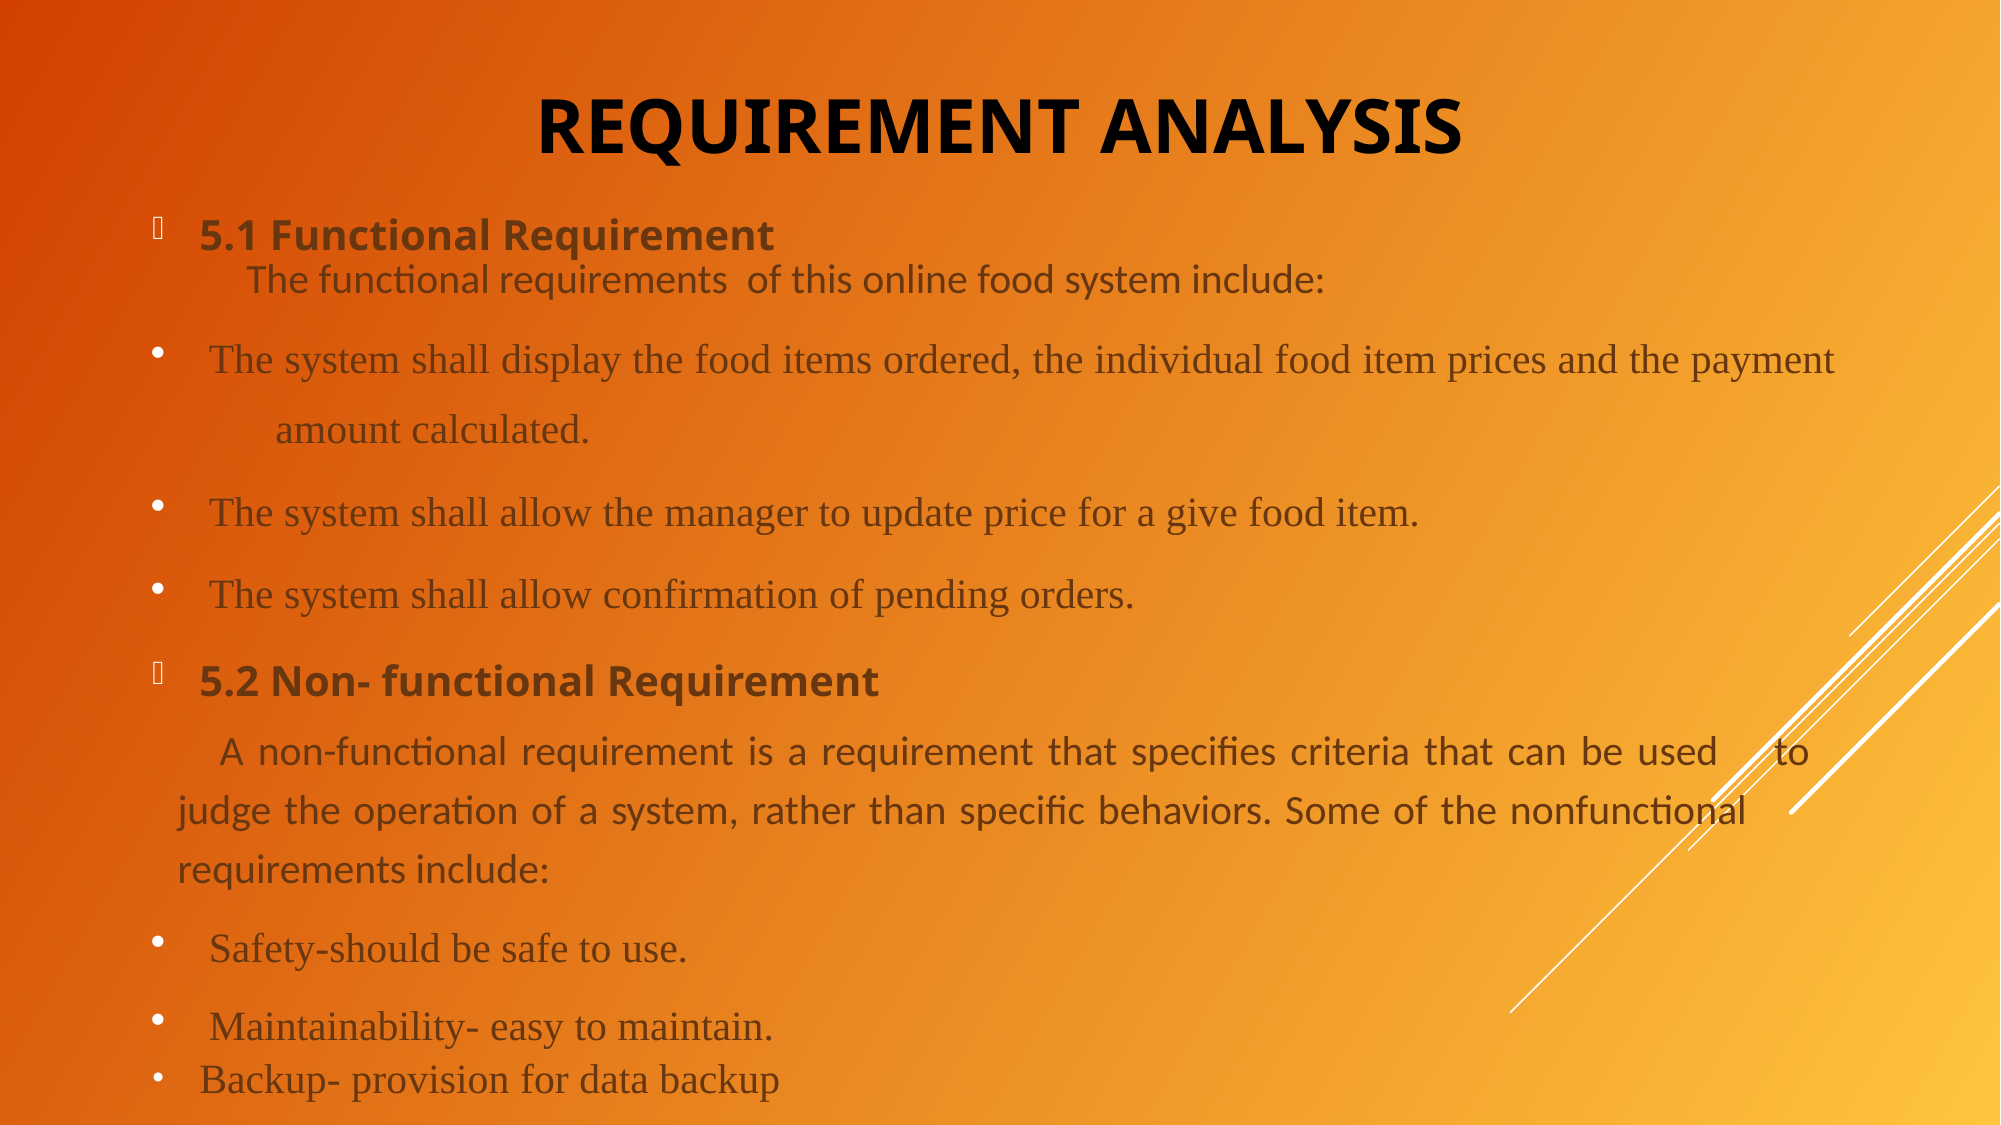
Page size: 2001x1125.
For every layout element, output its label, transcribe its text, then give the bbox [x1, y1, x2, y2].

title Requirement Analysis [137, 42, 1863, 203]
list 5.1 Functional Requirement The functional requirements of this online food system include: The system shall display the food items ordered, the individual food item prices and the payment amount calculated. The system shall allow the manager to update price for a give food item. The system shall allow confirmation of pending orders. 5.2 Non- functional Requirement A non-functional requirement is a requirement that specifies criteria that can be used to judge the operation of a system, rather than specific behaviors. Some of the nonfunctional requirements include: Safety-should be safe to use. Maintainability- easy to maintain. Backup- provision for data backup [137, 203, 1863, 1125]
